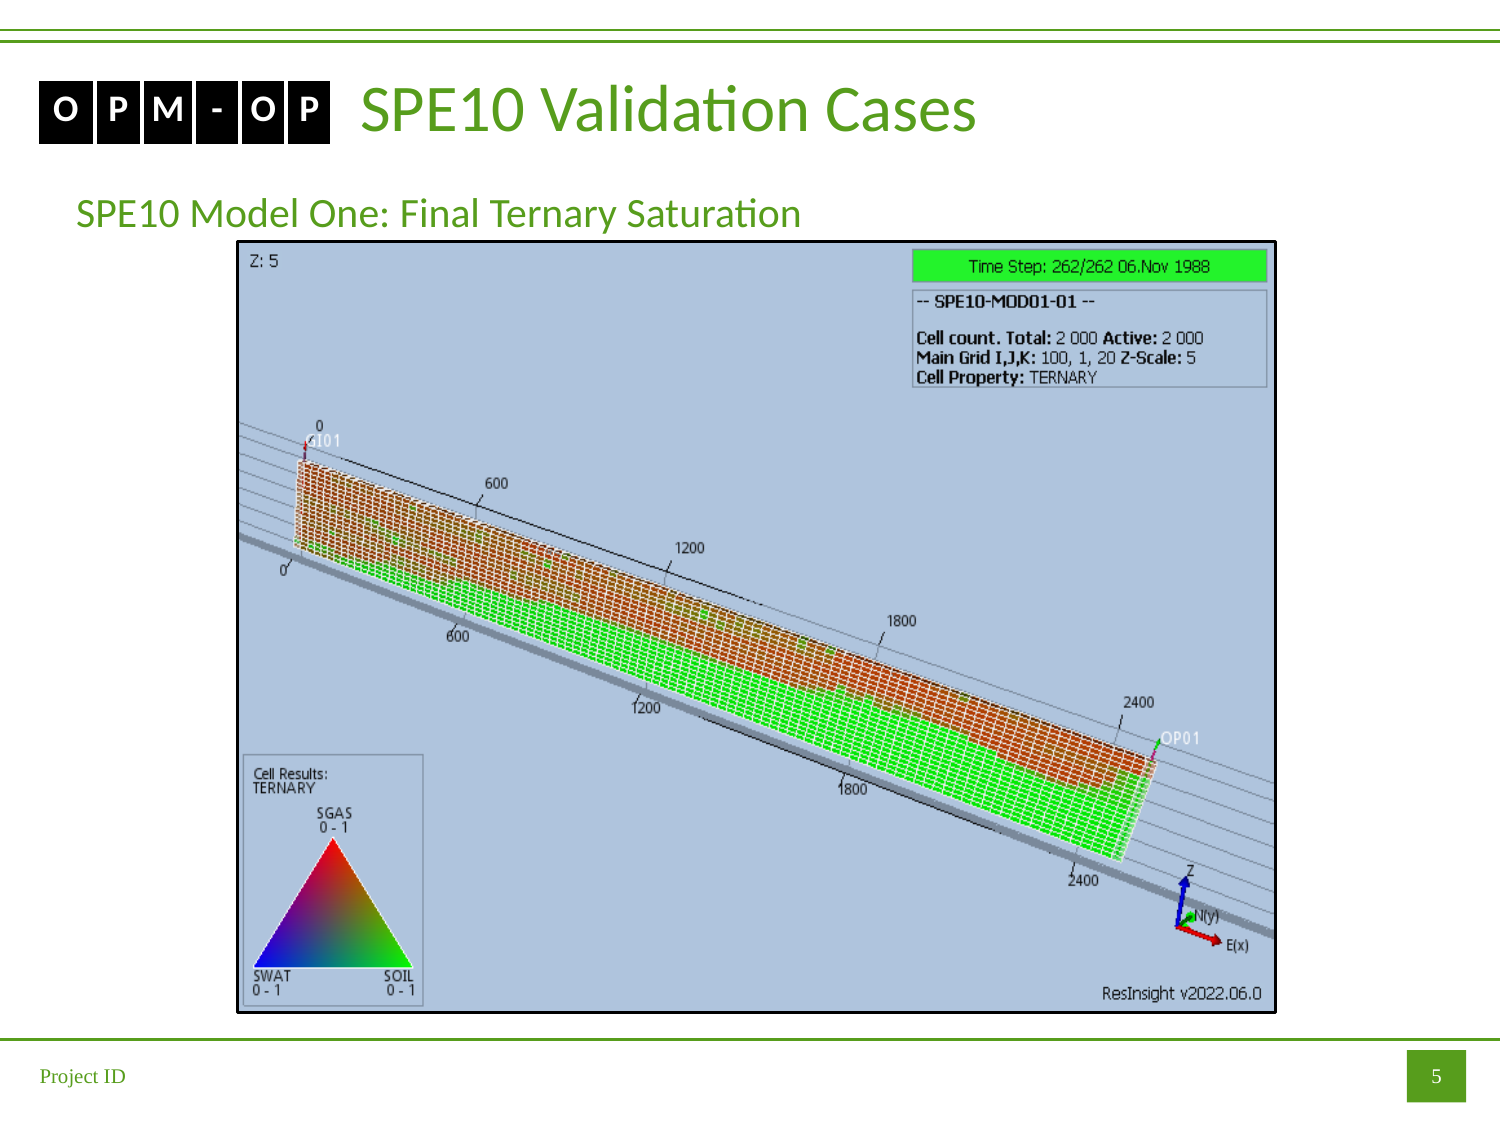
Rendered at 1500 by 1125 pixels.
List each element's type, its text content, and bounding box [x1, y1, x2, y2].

picture [239, 243, 1274, 1011]
title SPE10 Validation Cases [360, 69, 1425, 161]
list SPE10 Model One: Final Ternary Saturation [76, 196, 1427, 279]
